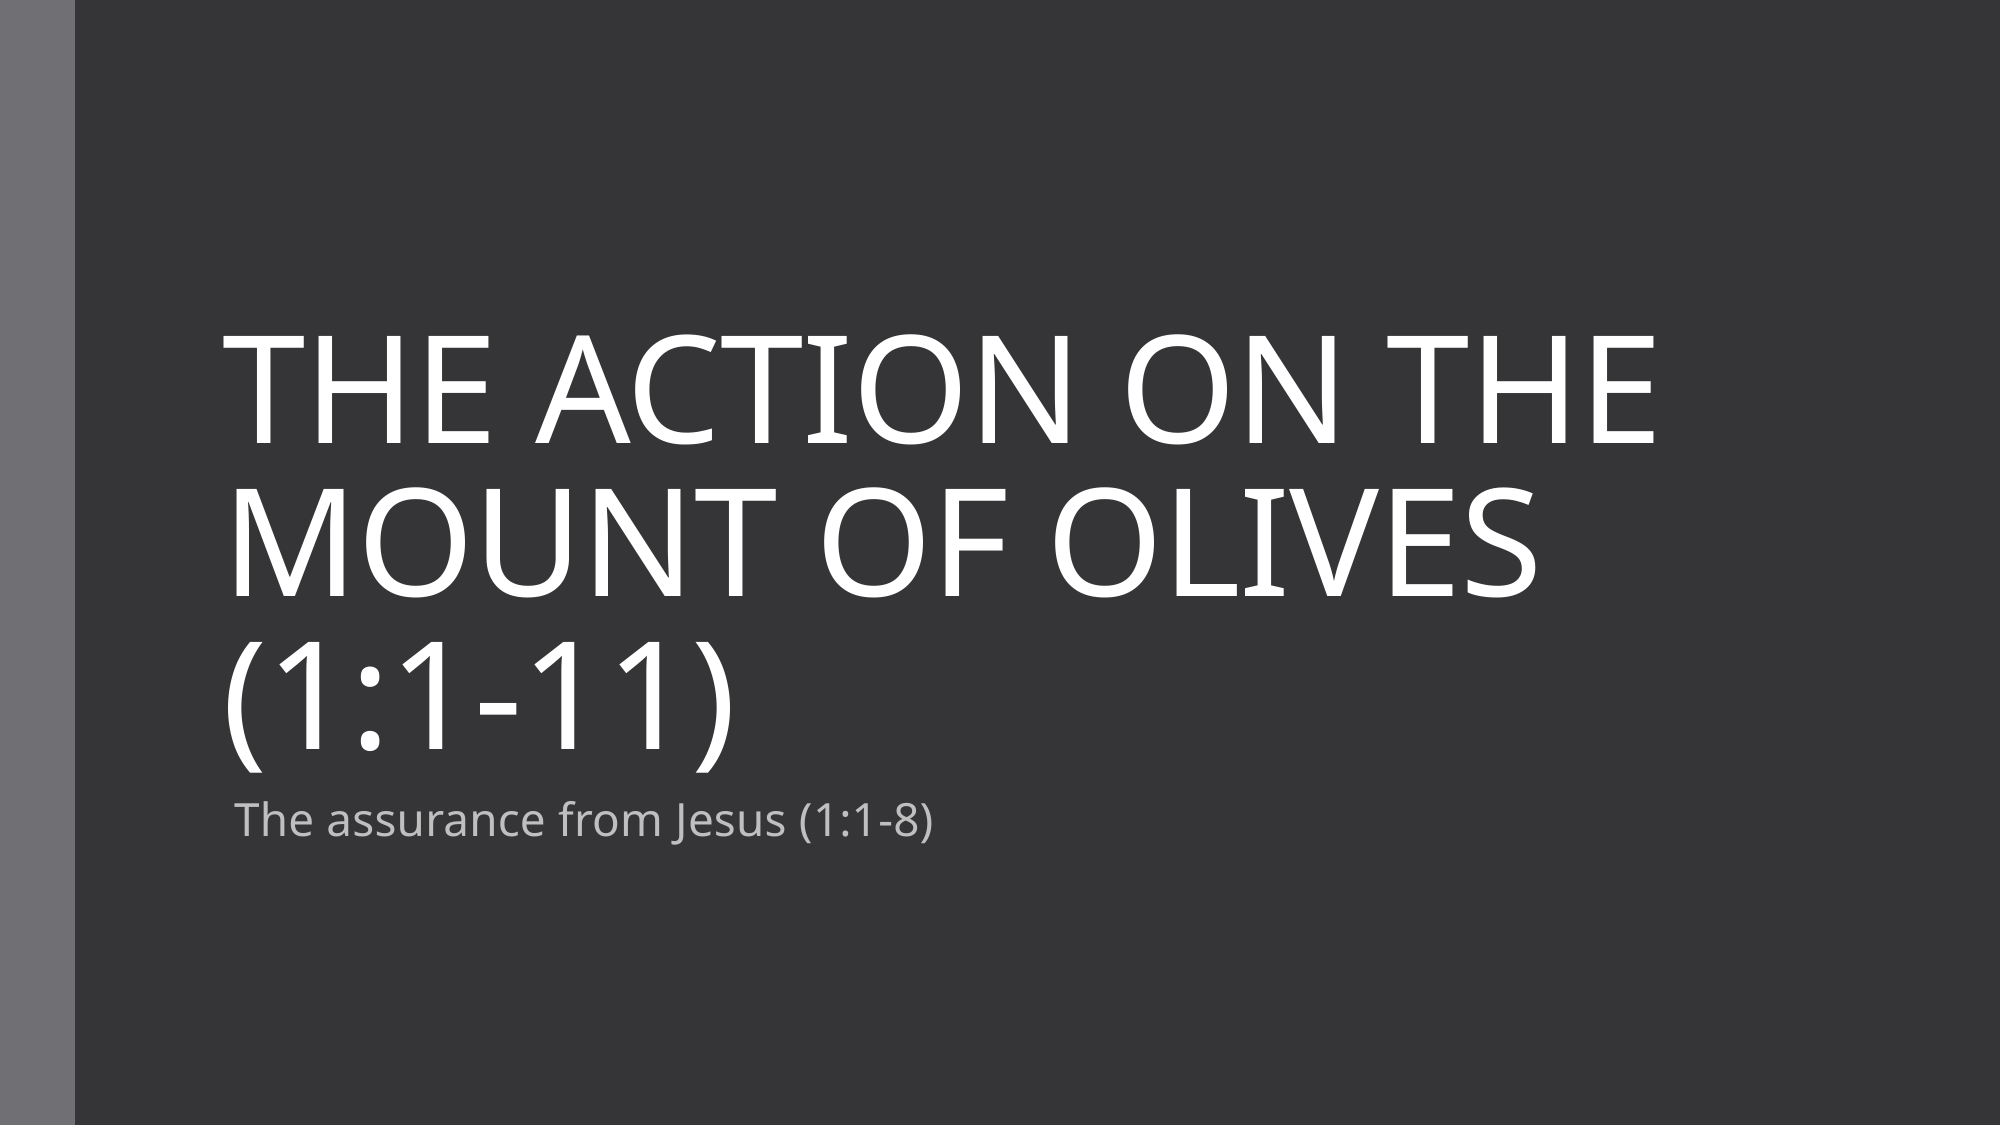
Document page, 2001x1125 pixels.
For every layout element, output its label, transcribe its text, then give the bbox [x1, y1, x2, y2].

title THE ACTION ON THE MOUNT OF OLIVES (1:1-11) [206, 124, 1752, 787]
subtitle The assurance from Jesus (1:1-8) [206, 787, 1752, 1066]
